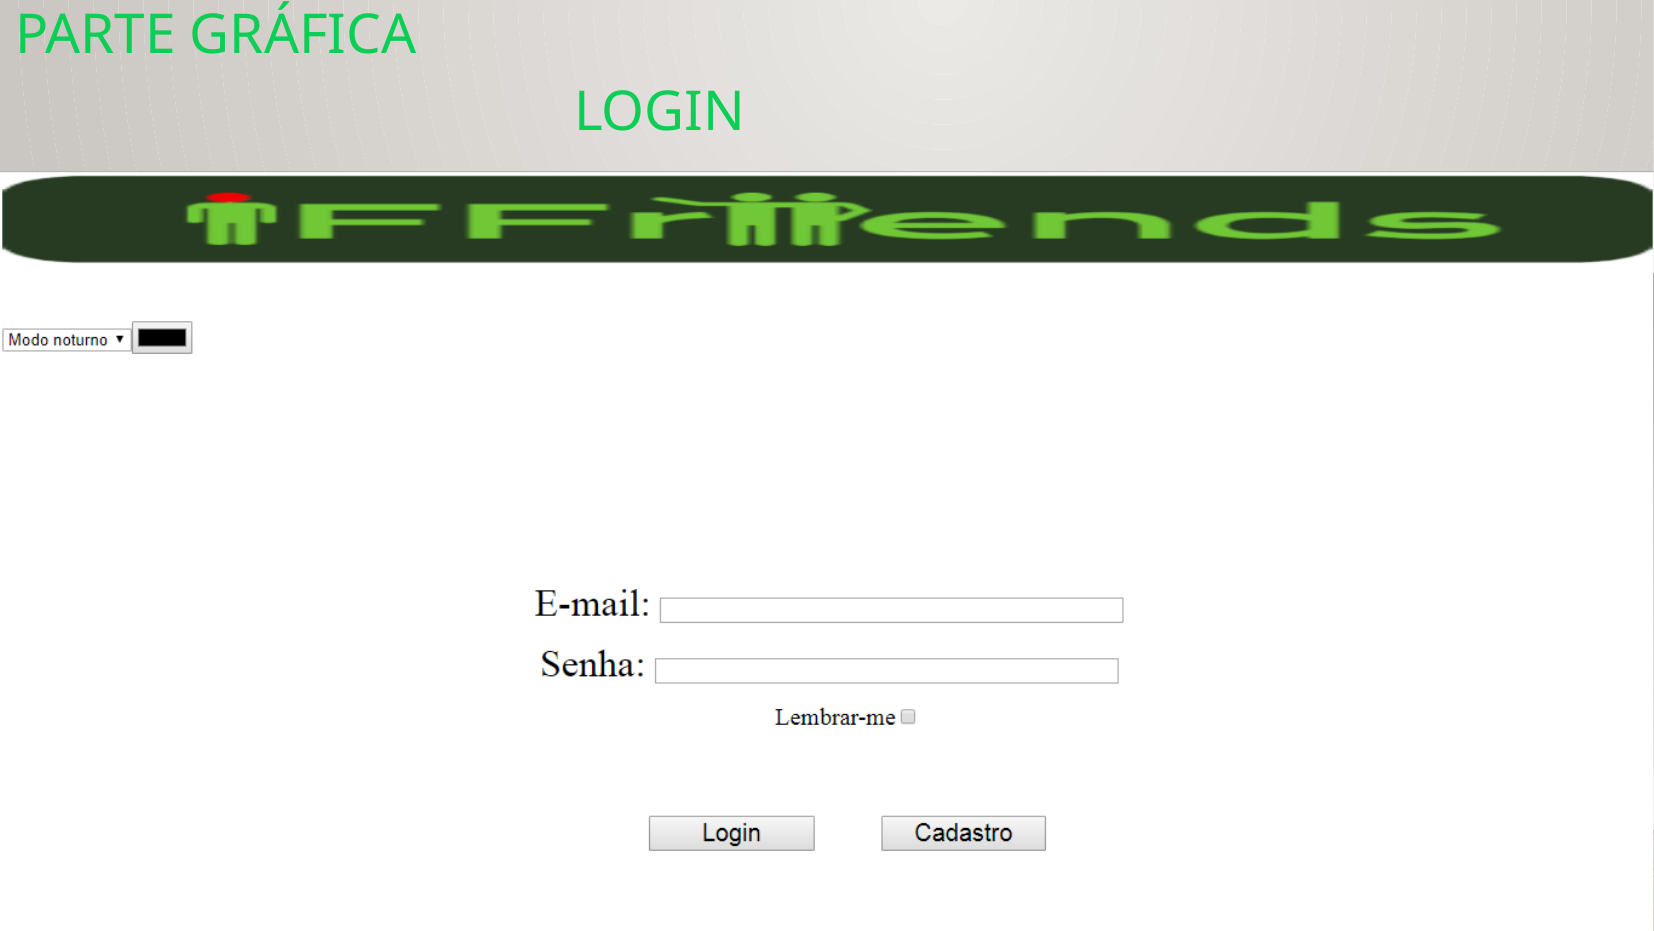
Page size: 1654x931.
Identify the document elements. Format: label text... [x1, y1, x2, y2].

title Parte Gráfica [0, 0, 1489, 154]
text_box login [559, 75, 1614, 171]
picture [0, 171, 1654, 931]
